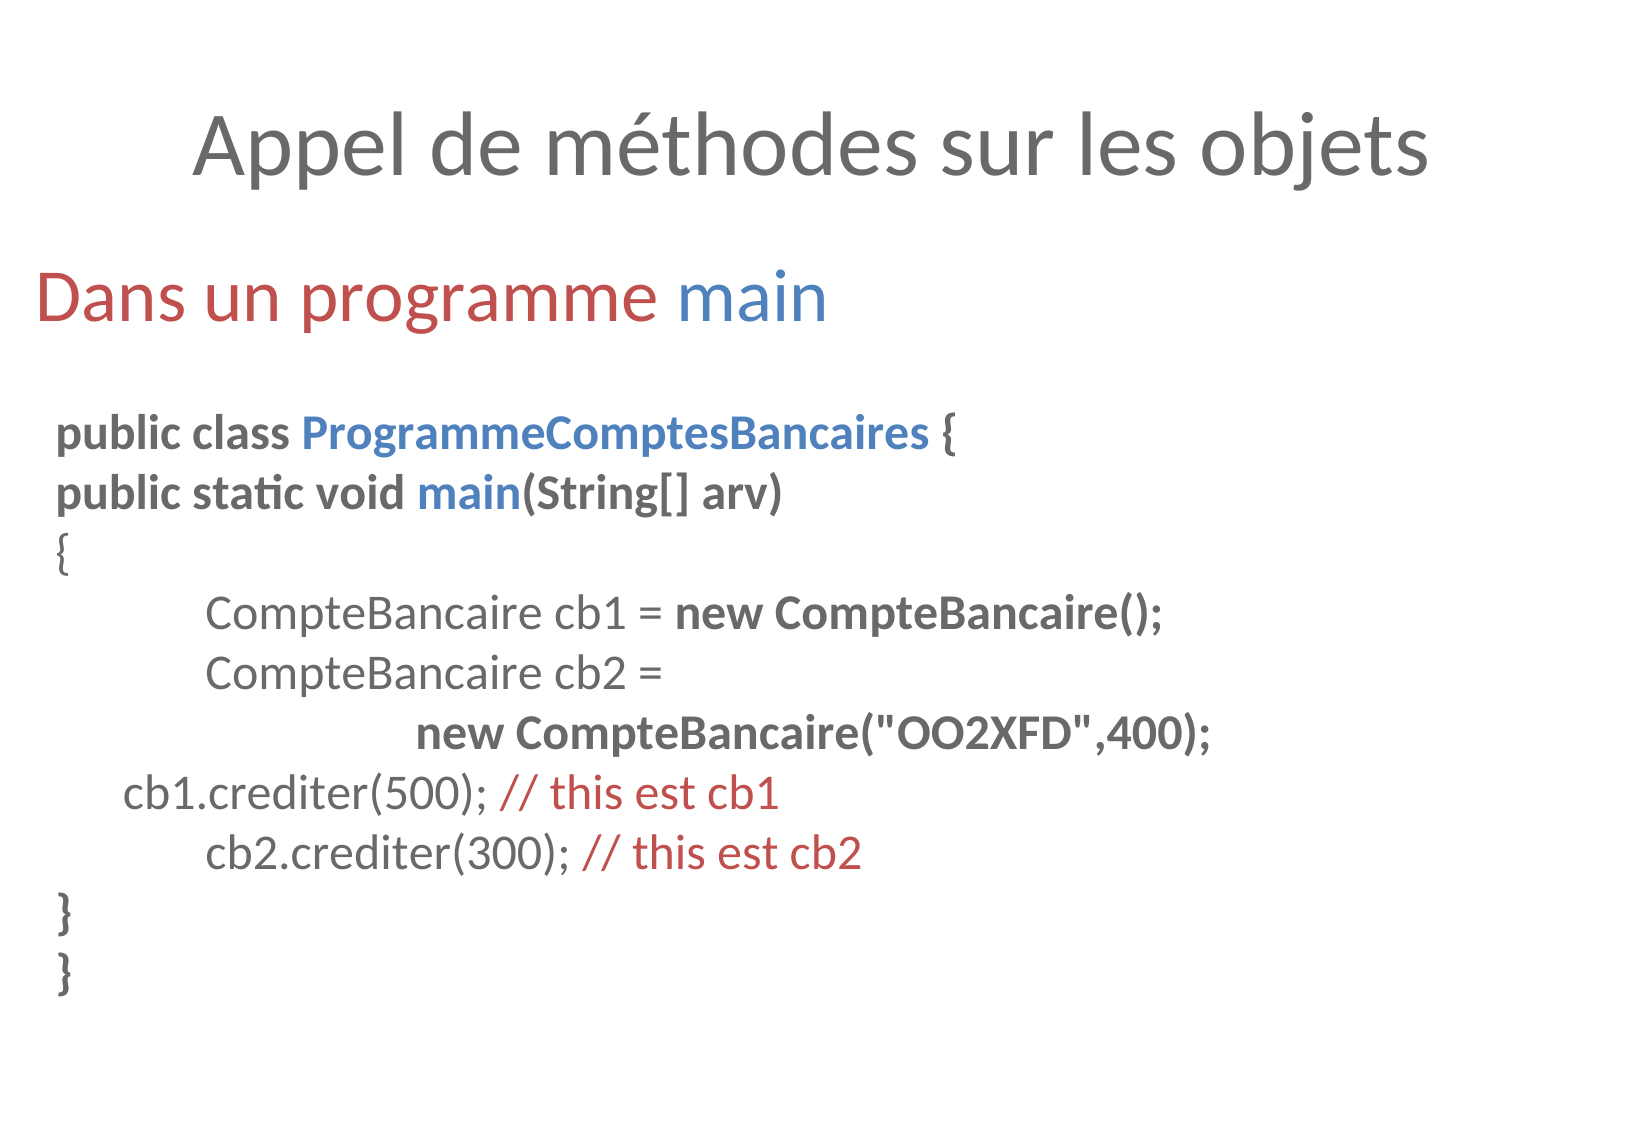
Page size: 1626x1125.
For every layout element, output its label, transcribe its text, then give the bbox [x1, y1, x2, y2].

title Appel de méthodes sur les objets [81, 21, 1544, 257]
text_box Dans un programme main [20, 239, 1428, 369]
